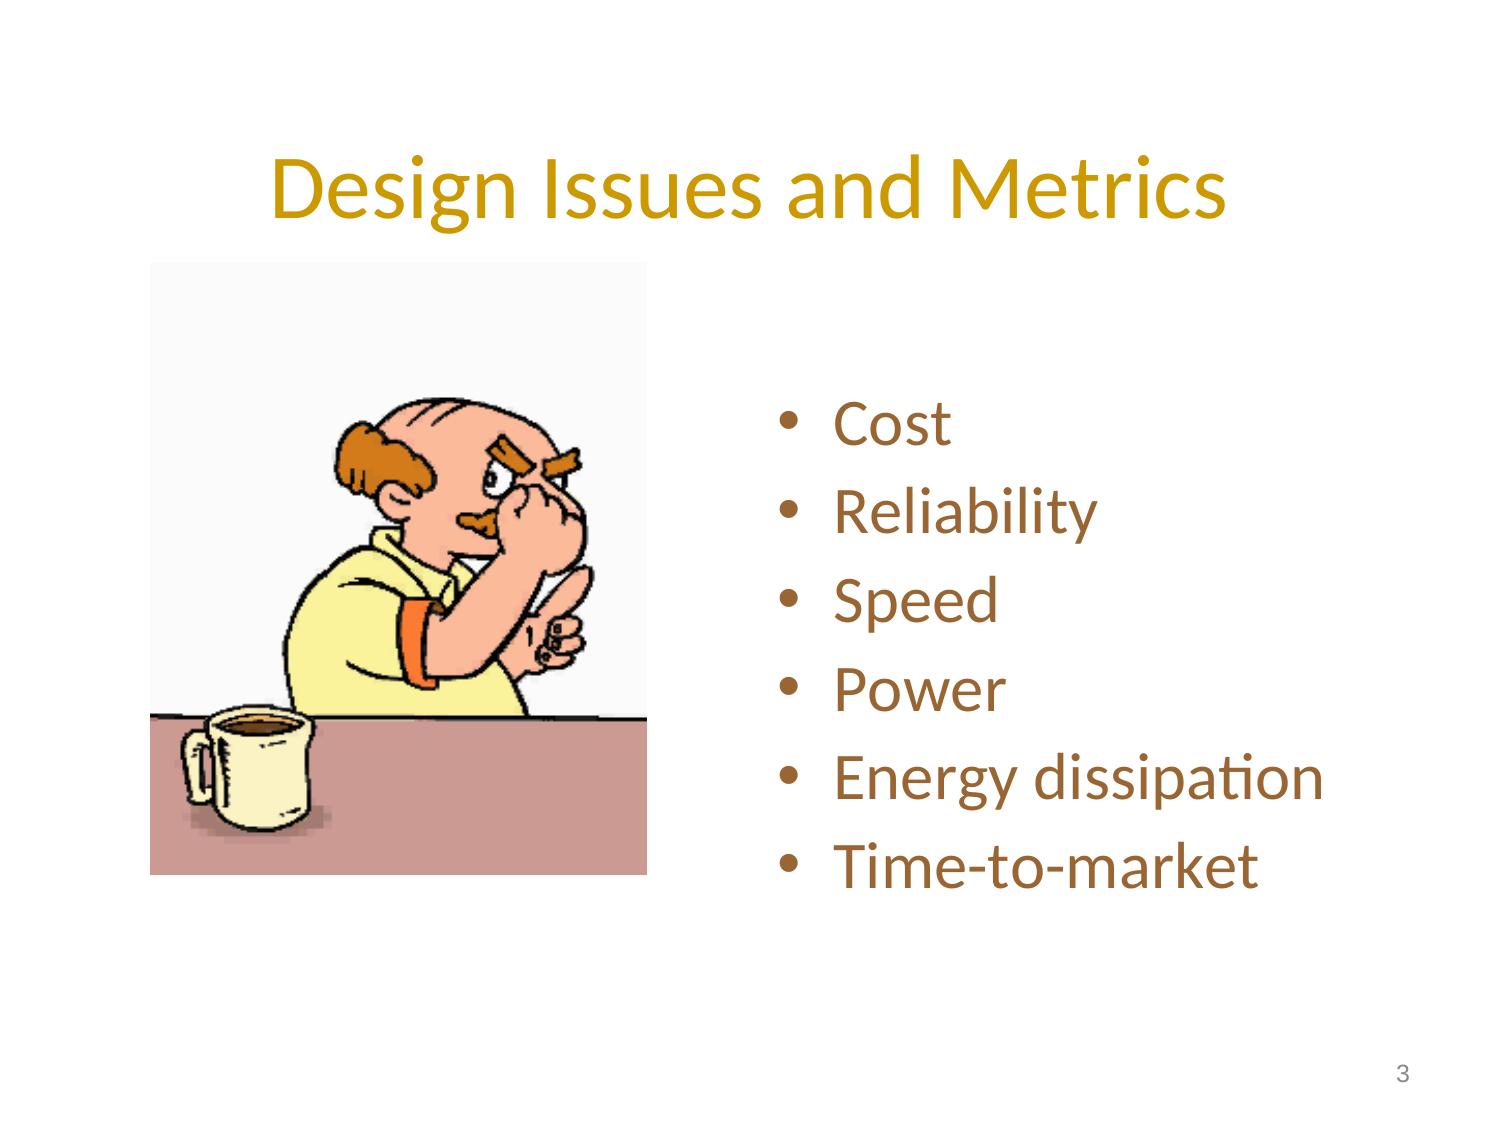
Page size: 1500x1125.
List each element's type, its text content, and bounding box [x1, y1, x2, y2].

picture [150, 262, 647, 876]
text_box <number> [1074, 1042, 1426, 1103]
text_box Design Issues and Metrics [112, 117, 1388, 247]
text_box Cost Reliability Speed Power Energy dissipation Time-to-market [762, 380, 1422, 913]
